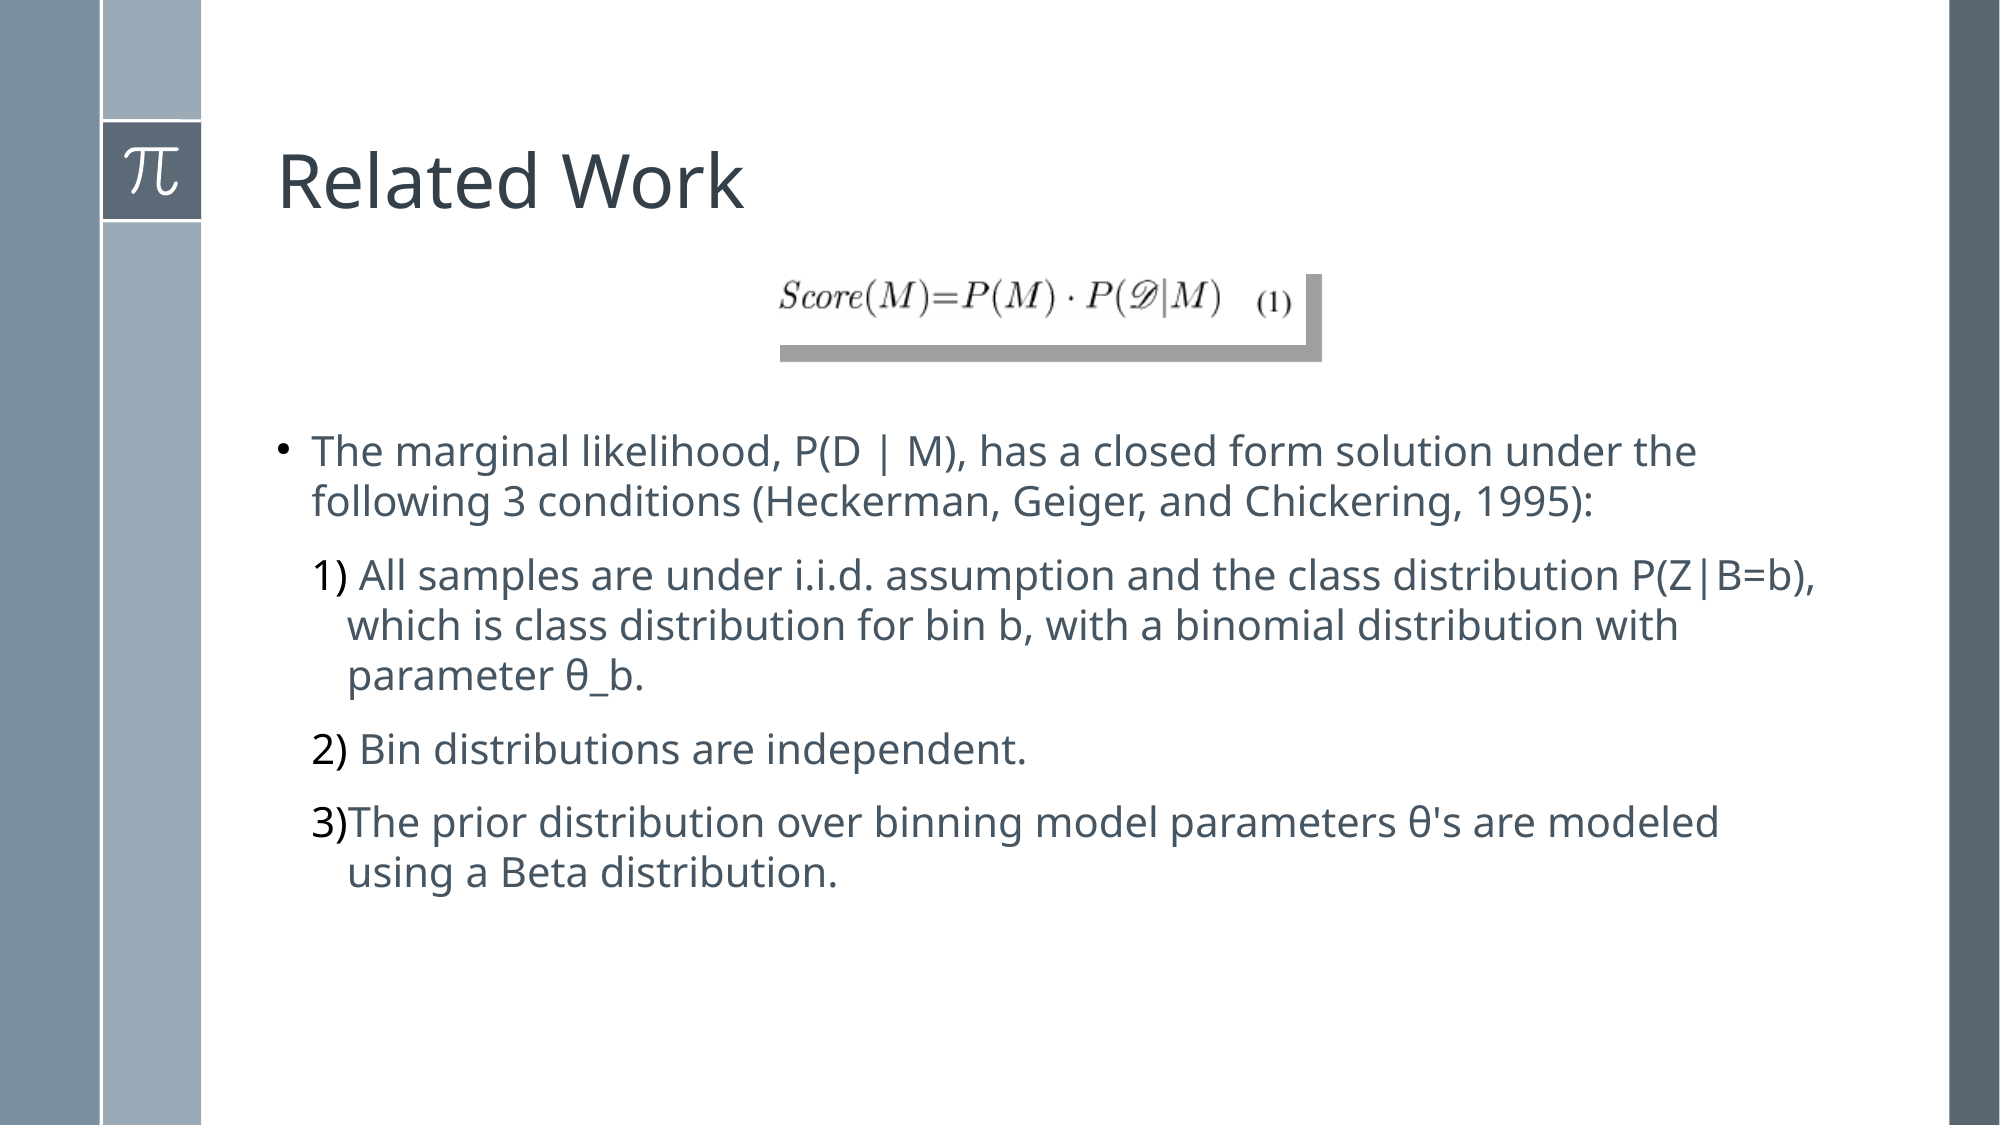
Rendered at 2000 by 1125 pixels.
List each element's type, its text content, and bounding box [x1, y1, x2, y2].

text_box The marginal likelihood, P(D | M), has a closed form solution under the following 3 conditions (Heckerman, Geiger, and Chickering, 1995): All samples are under i.i.d. assumption and the class distribution P(Z|B=b), which is class distribution for bin b, with a binomial distribution with parameter θ_b. Bin distributions are independent. The prior distribution over binning model parameters θ's are modeled using a Beta distribution. [261, 262, 1845, 1013]
picture [762, 255, 1306, 346]
text_box Related Work [261, 29, 1867, 233]
